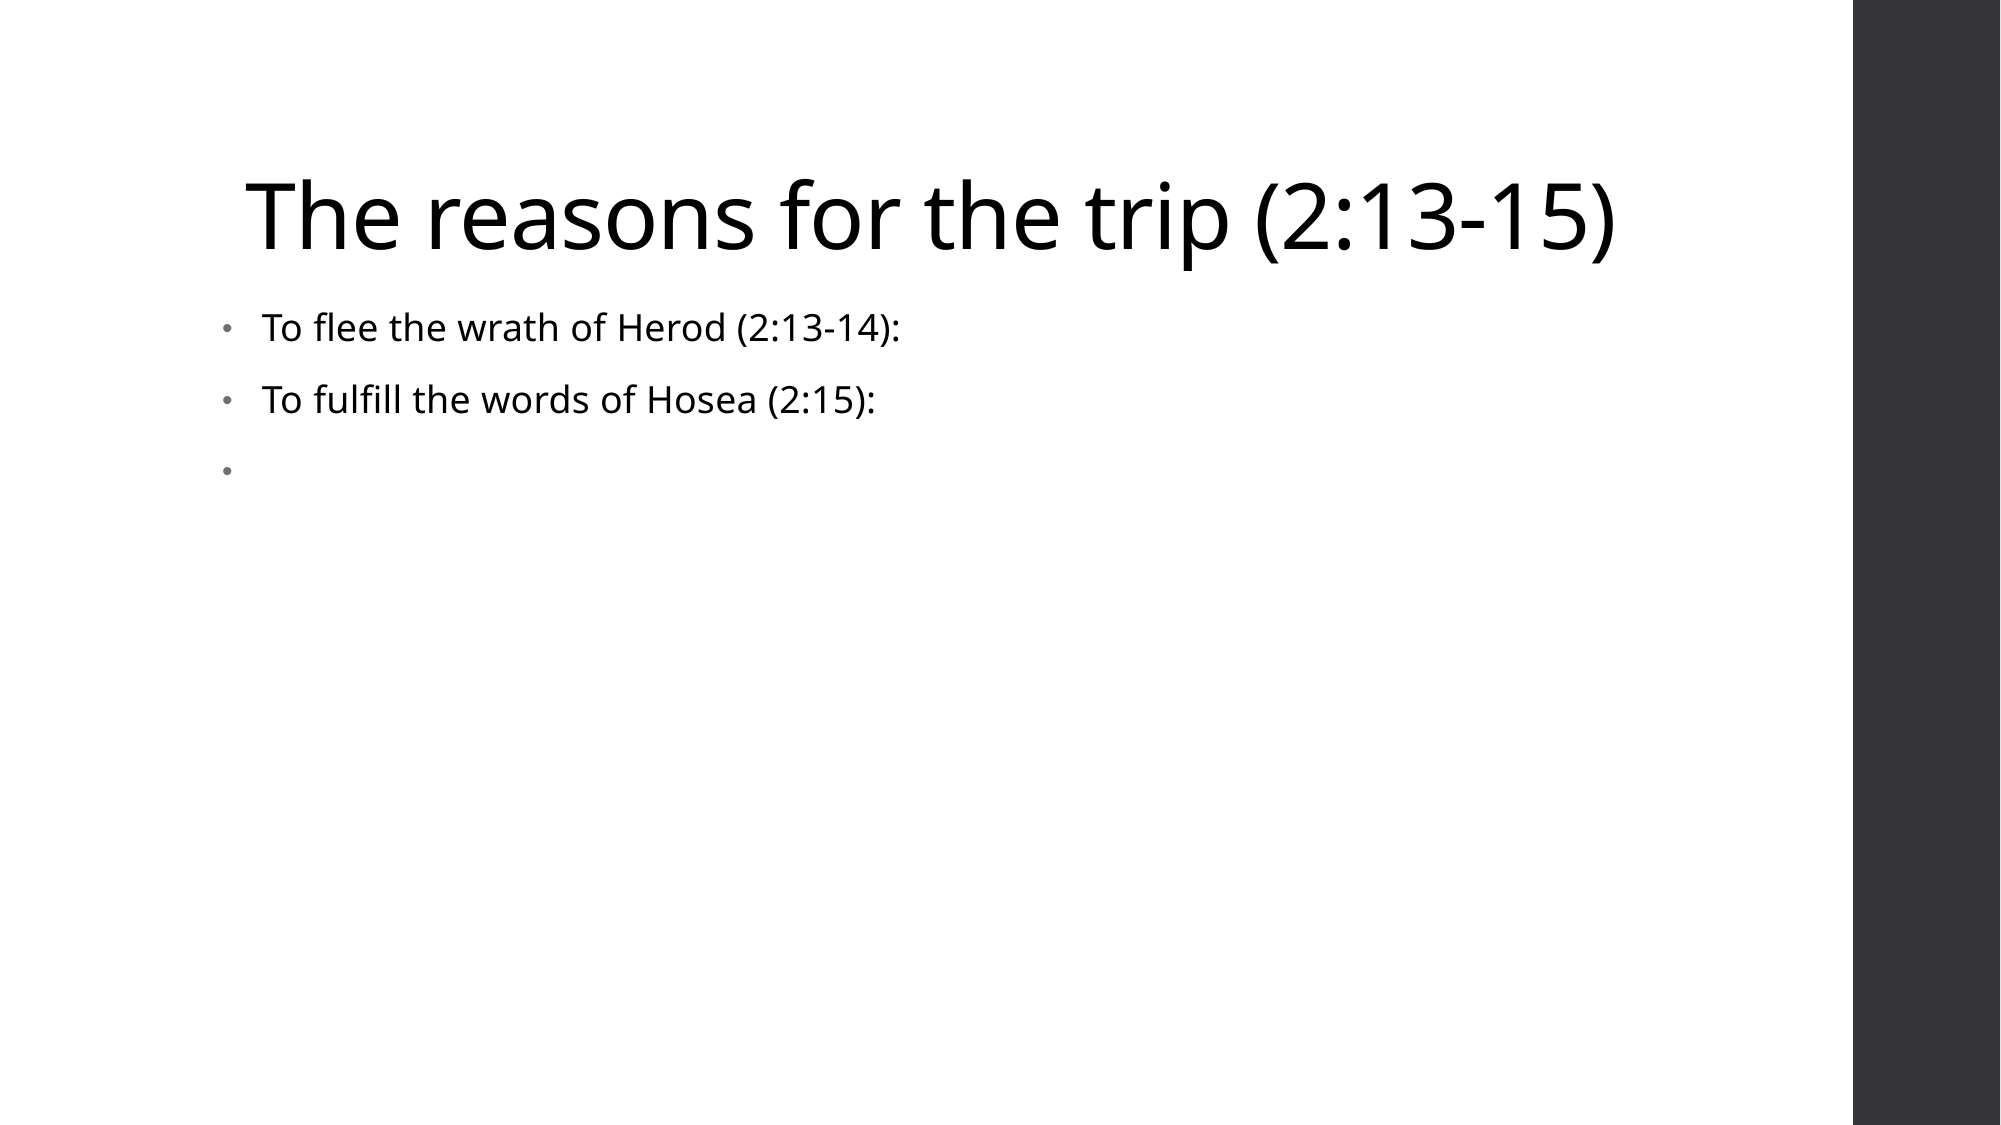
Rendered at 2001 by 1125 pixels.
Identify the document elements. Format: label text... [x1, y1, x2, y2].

list To flee the wrath of Herod (2:13-14): To fulfill the words of Hosea (2:15): [206, 299, 1617, 1014]
title The reasons for the trip (2:13-15) [206, 60, 1797, 278]
